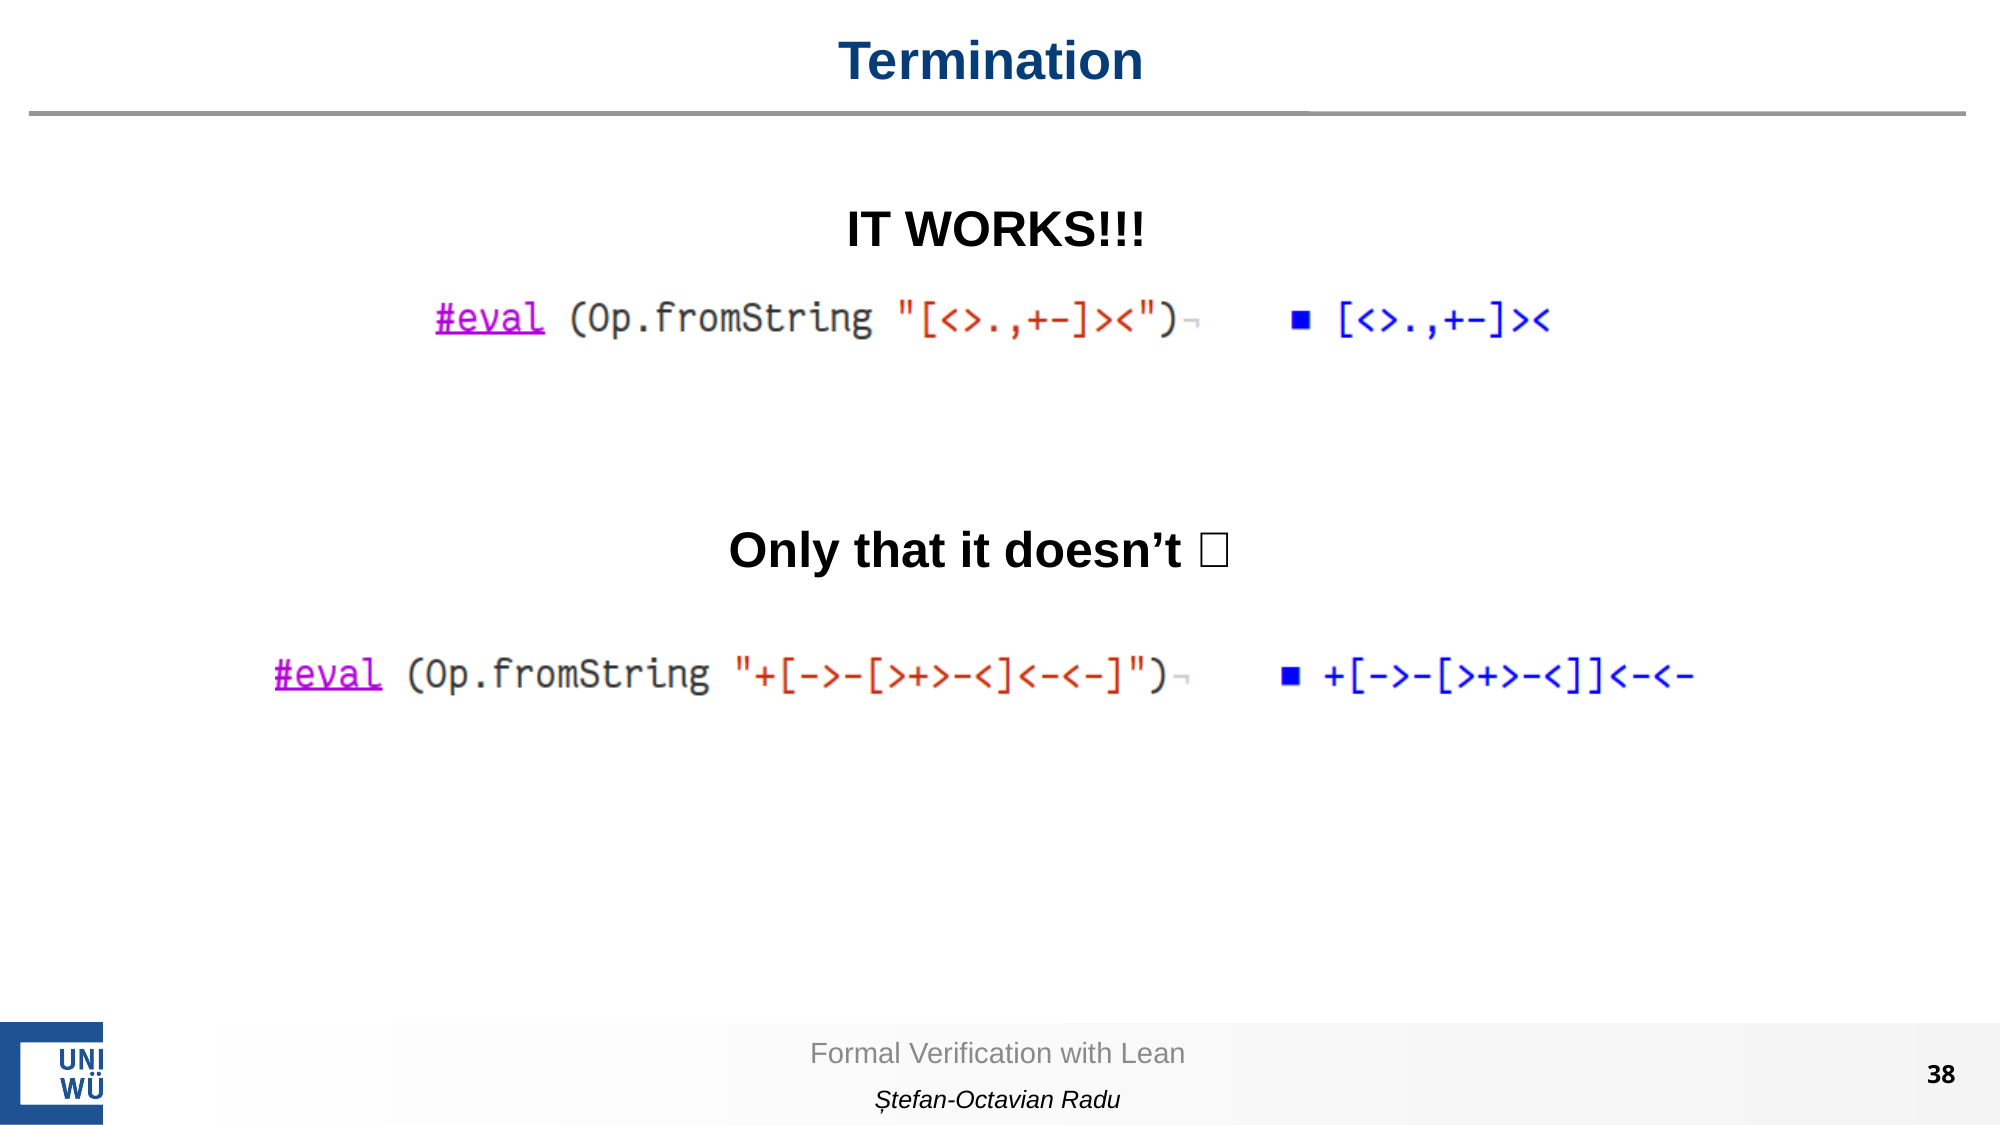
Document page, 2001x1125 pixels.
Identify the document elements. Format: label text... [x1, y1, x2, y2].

picture [275, 642, 1710, 702]
text_box IT WORKS!!! [831, 181, 1169, 272]
picture [0, 1022, 103, 1125]
text_box Only that it doesn’t 🙁 [713, 502, 1271, 593]
picture [428, 289, 1572, 357]
title Termination [118, 4, 1867, 111]
